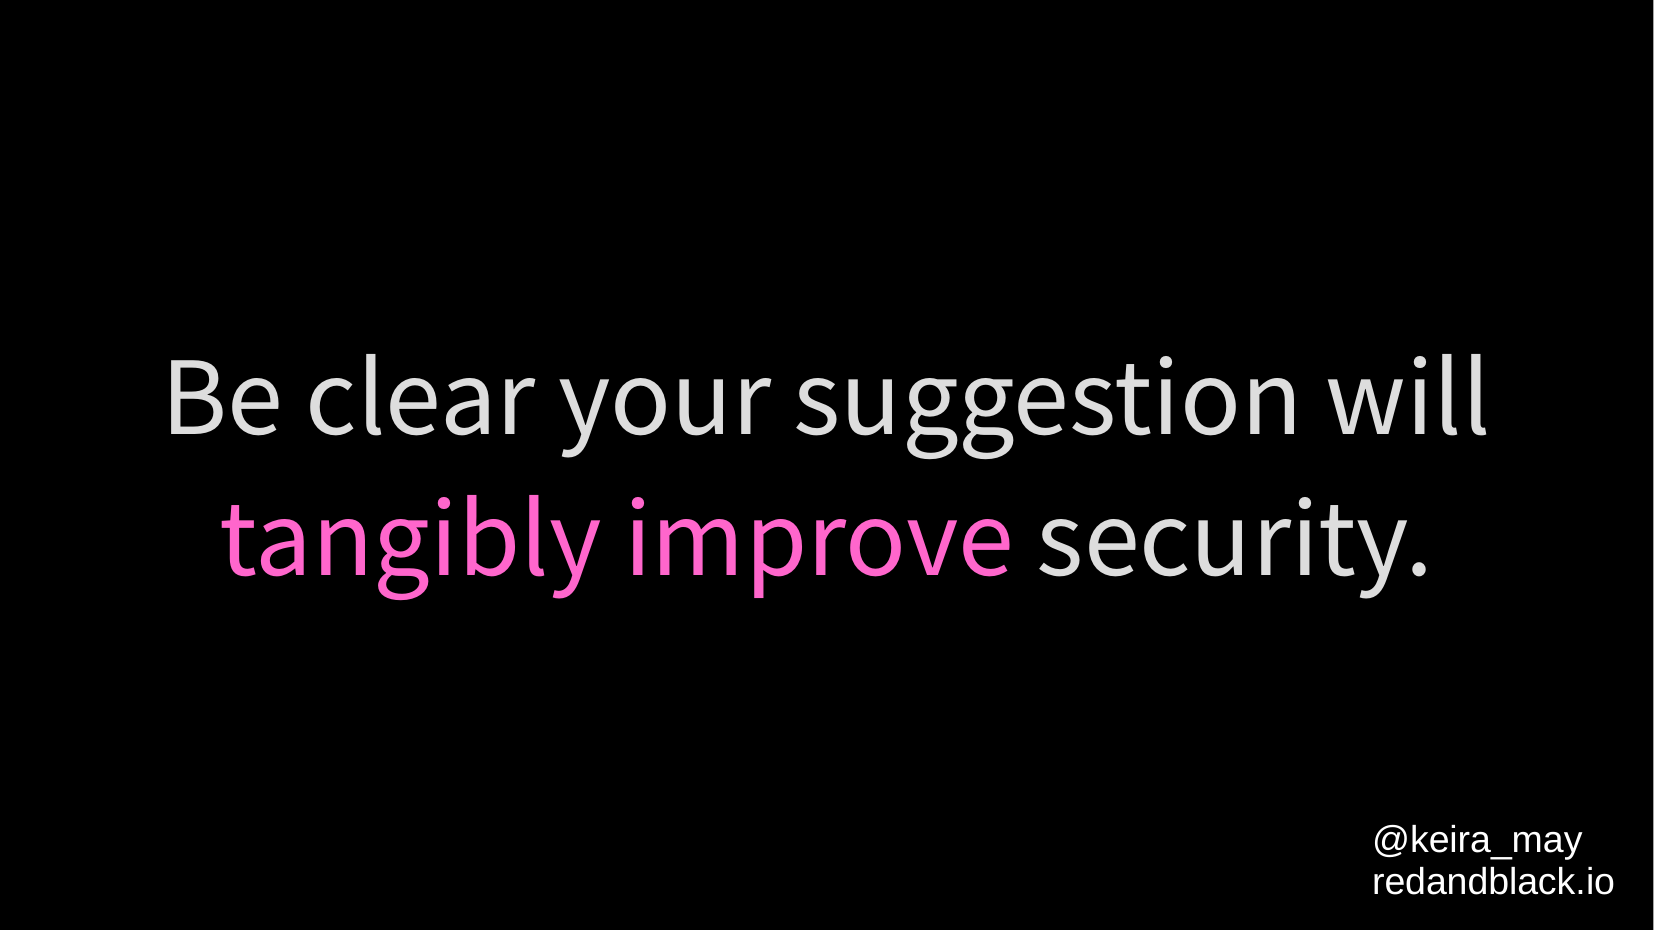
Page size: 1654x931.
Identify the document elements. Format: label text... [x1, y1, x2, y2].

title Be clear your suggestion will tangibly improve security. [0, 0, 1654, 931]
text_box @keira_may redandblack.io [1357, 810, 1631, 910]
